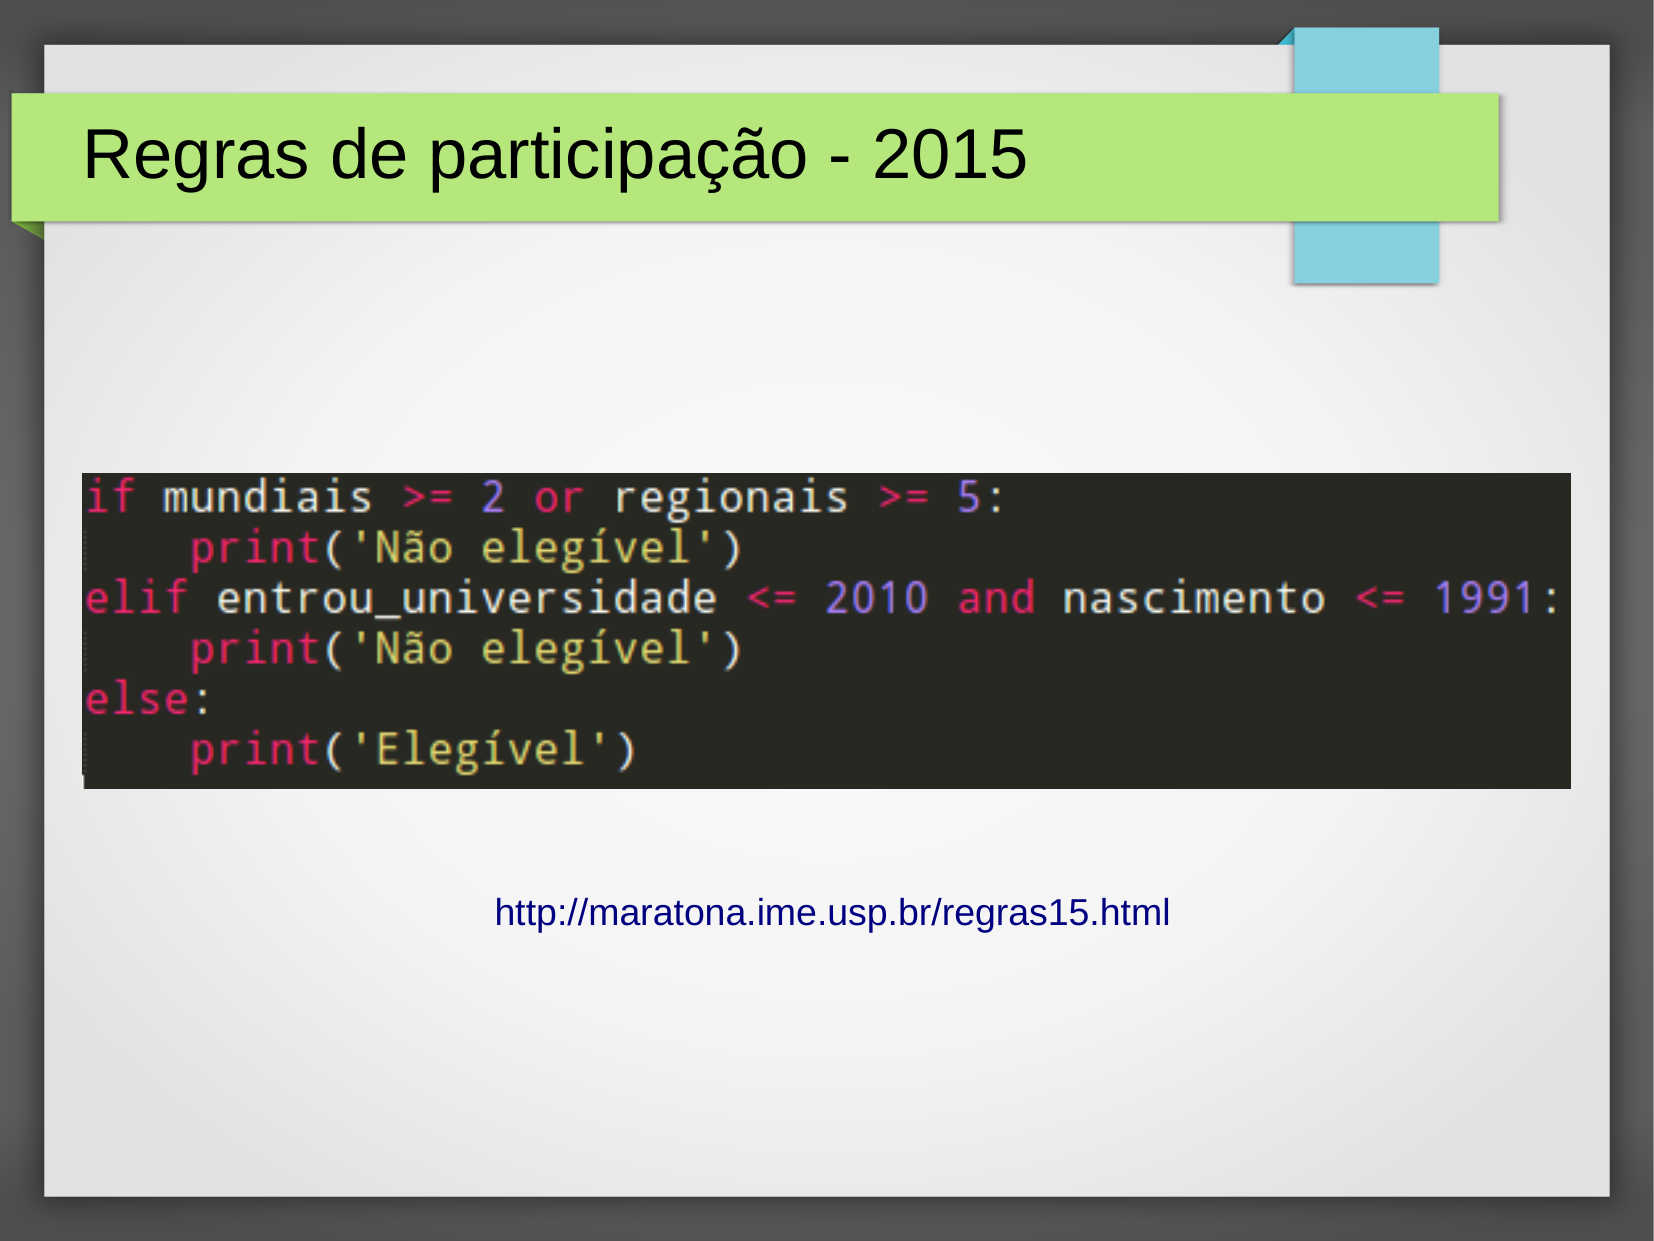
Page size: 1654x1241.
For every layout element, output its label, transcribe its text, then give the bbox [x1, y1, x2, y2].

picture [0, 0, 1654, 1241]
text_box http://maratona.ime.usp.br/regras15.html [479, 884, 1186, 942]
title Regras de participação - 2015 [82, 94, 1264, 213]
